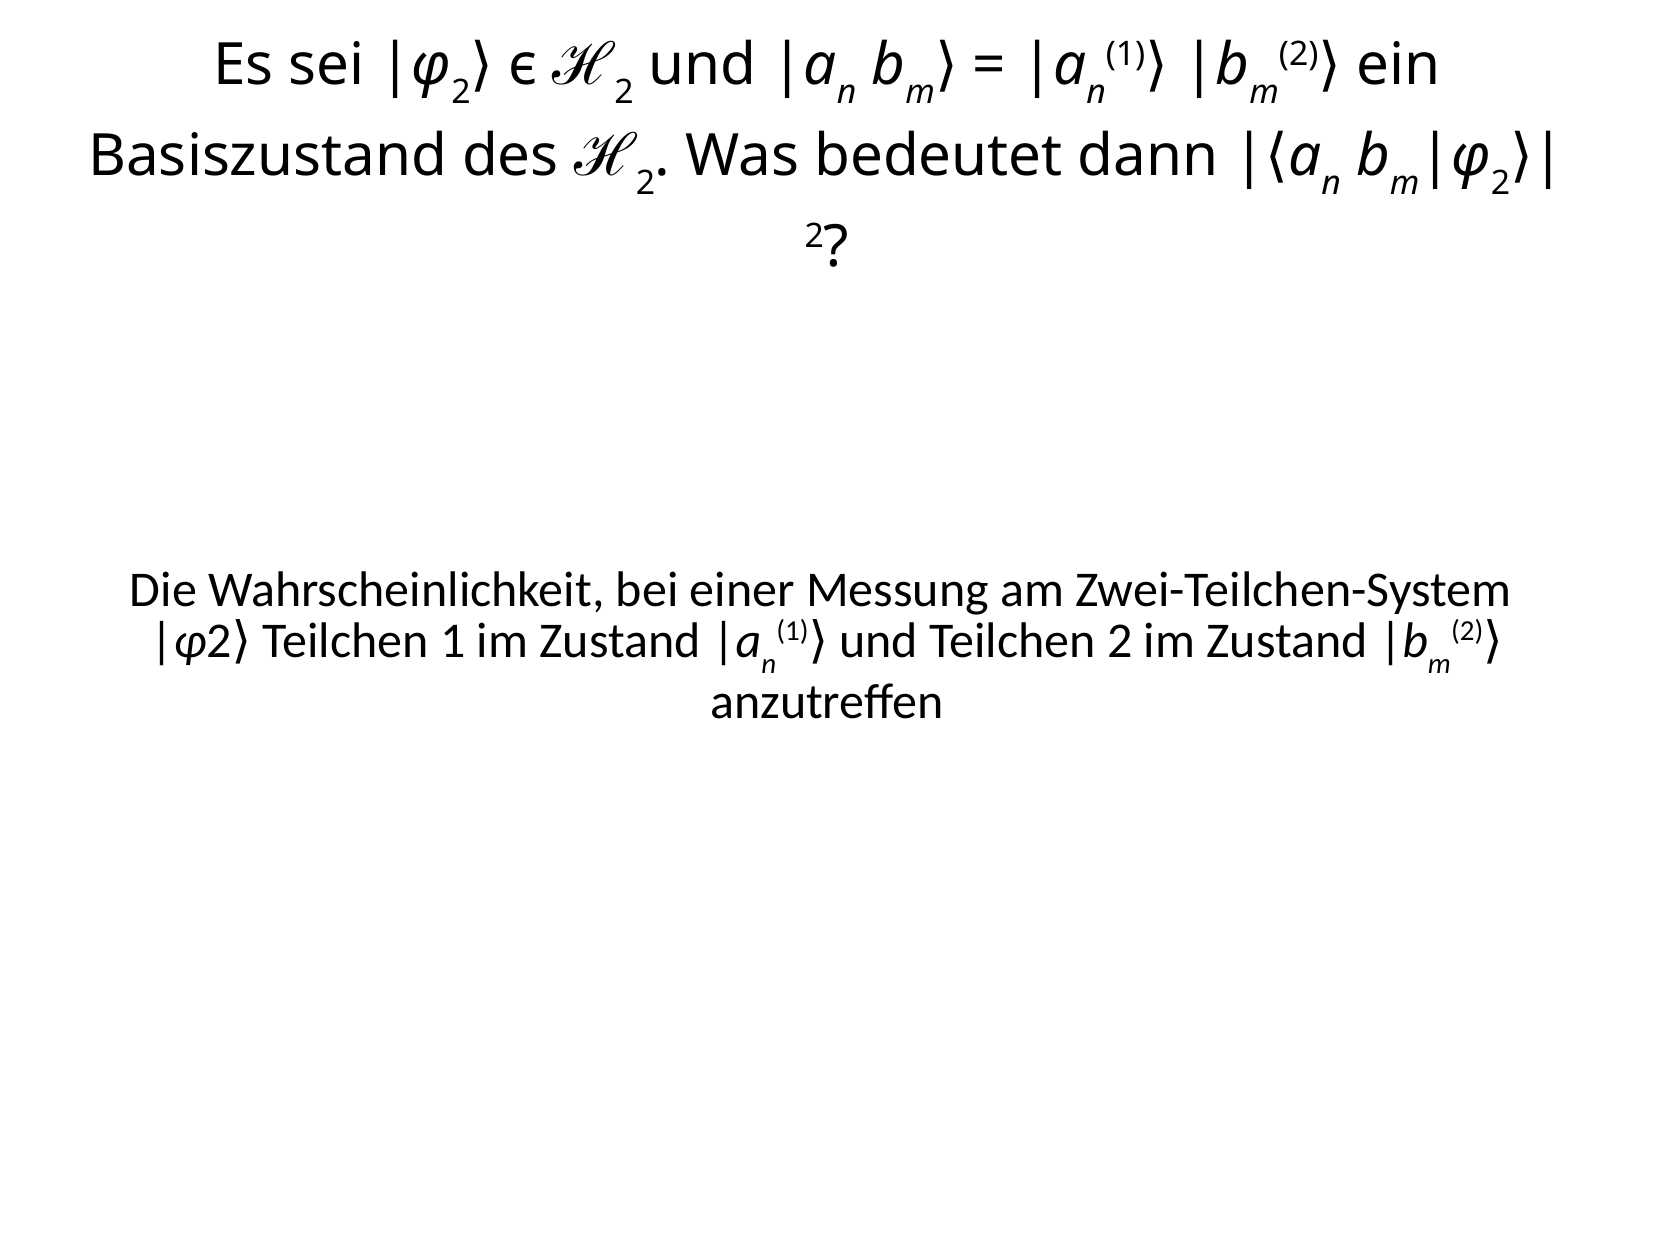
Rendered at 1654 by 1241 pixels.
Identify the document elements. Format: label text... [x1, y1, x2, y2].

title Es sei |φ2⟩ ϵ ℋ2 und |an bm⟩ = |an(1)⟩ |bm(2)⟩ ein Basiszustand des ℋ2. Was bedeutet dann |⟨an bm|φ2⟩|2? [82, 49, 1571, 257]
subtitle Die Wahrscheinlichkeit, bei einer Messung am Zwei-Teilchen-System |φ2⟩ Teilchen 1 im Zustand |an(1)⟩ und Teilchen 2 im Zustand |bm(2)⟩ anzutreffen [82, 290, 1571, 1010]
